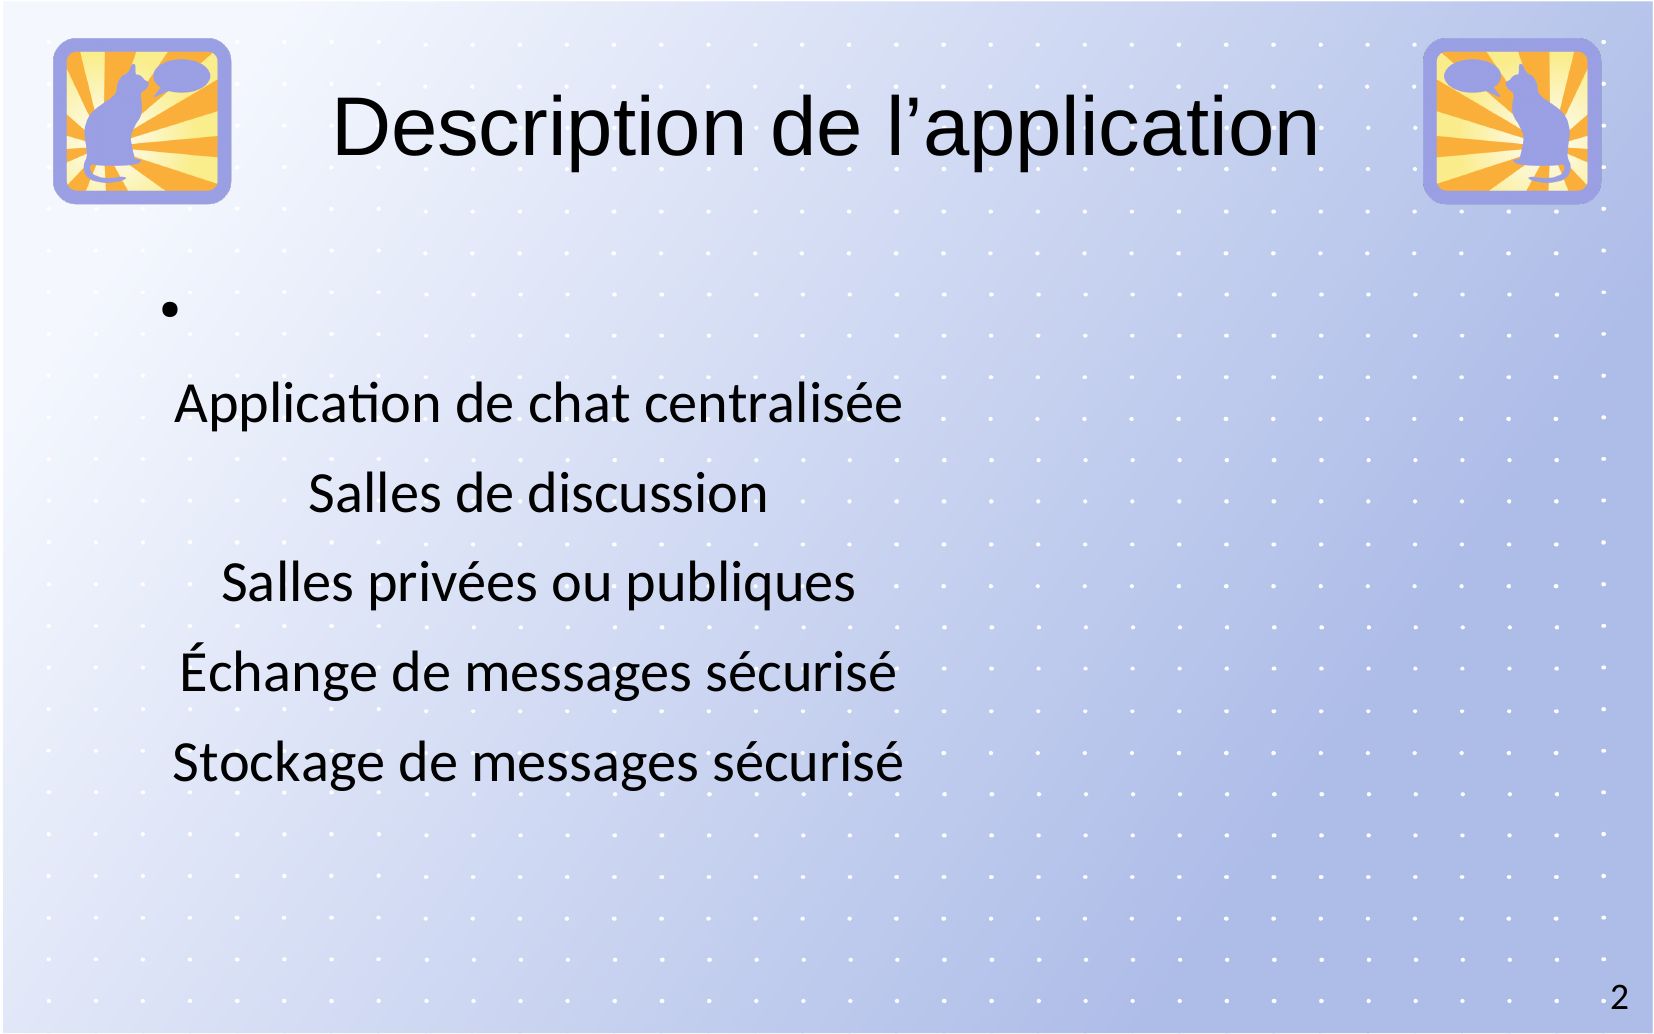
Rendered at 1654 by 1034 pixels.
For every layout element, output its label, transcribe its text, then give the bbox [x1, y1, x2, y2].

list Application de chat centralisée Salles de discussion Salles privées ou publiques Échange de messages sécurisé Stockage de messages sécurisé [47, 272, 1535, 872]
text_box 2 [1595, 964, 1642, 1025]
picture [47, 32, 237, 210]
picture [1417, 32, 1607, 210]
title Description de l’application [237, 80, 1417, 175]
